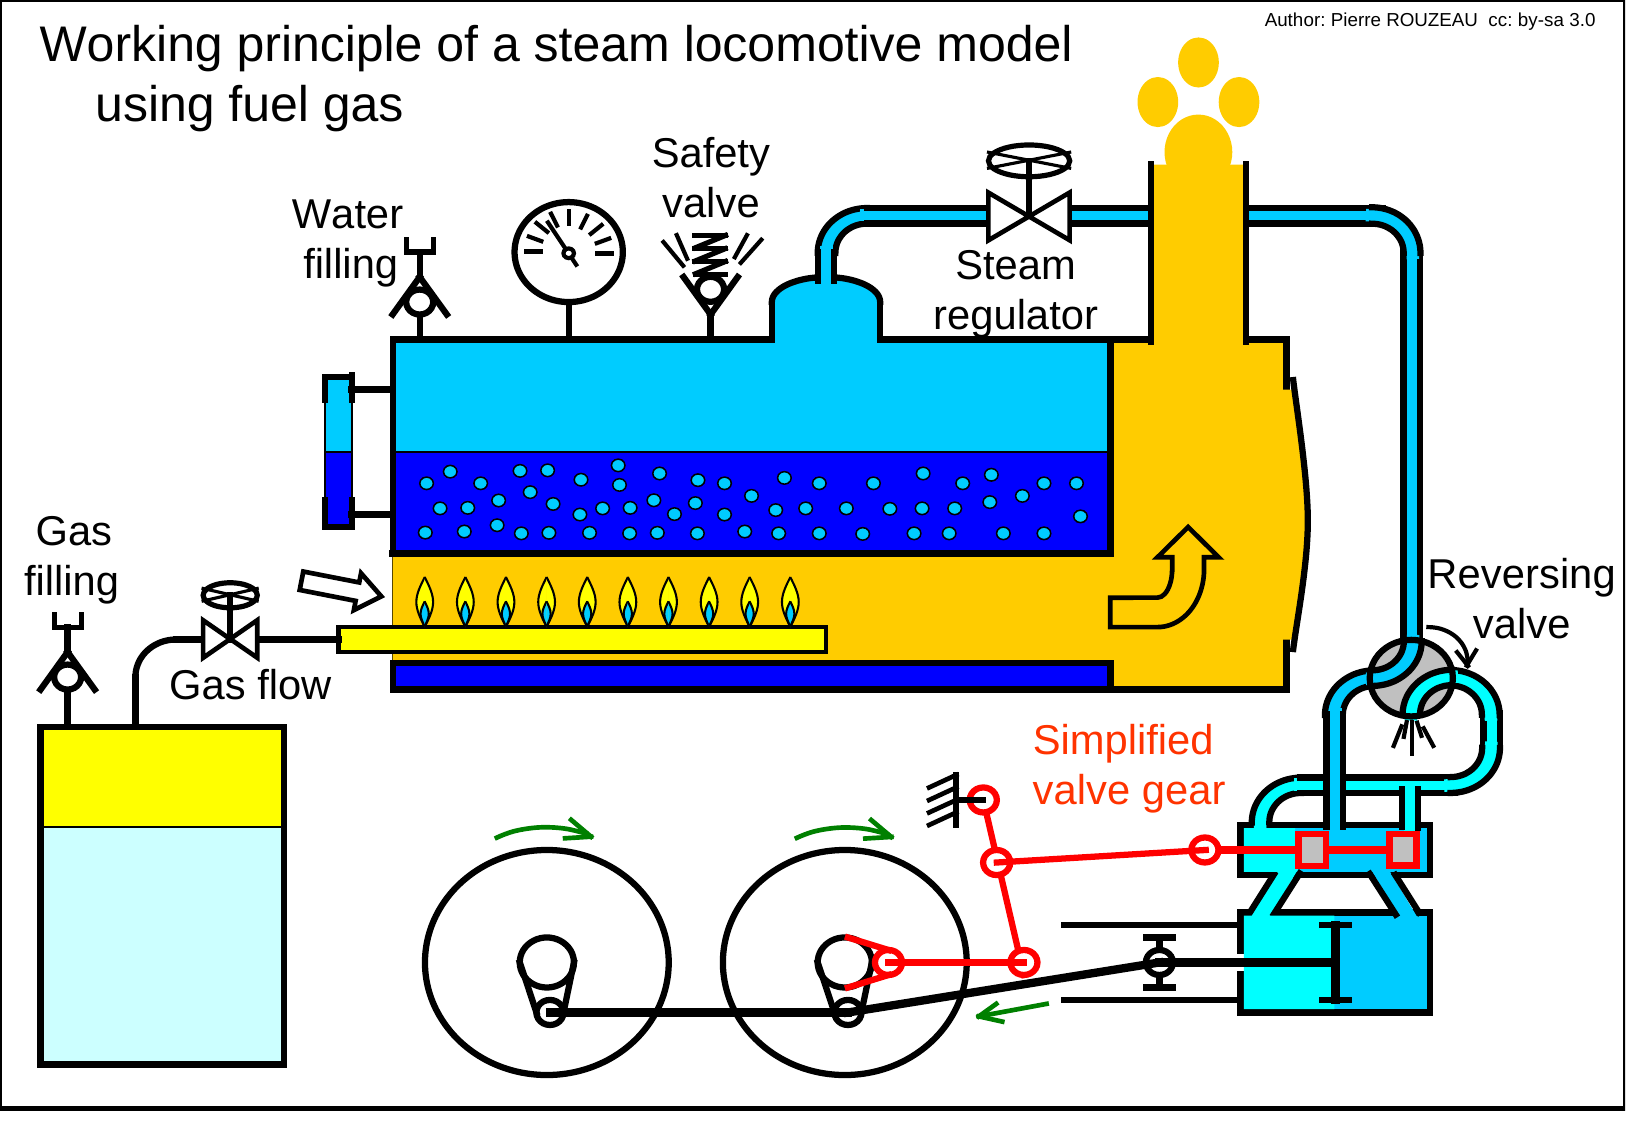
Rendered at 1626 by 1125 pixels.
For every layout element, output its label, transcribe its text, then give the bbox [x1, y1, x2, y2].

text_box [983, 849, 1010, 876]
text_box [338, 114, 1308, 686]
text_box [44, 730, 281, 1061]
text_box [207, 598, 227, 608]
text_box [1240, 824, 1431, 1013]
text_box [1010, 949, 1038, 976]
text_box Water filling [275, 184, 451, 289]
text_box [994, 163, 1026, 177]
title Working principle of a steam locomotive model using fuel gas [23, 11, 1121, 131]
text_box [722, 849, 967, 1008]
text_box Steam regulator [880, 244, 1148, 332]
text_box Simplified valve gear [974, 712, 1284, 813]
text_box Gas flow [135, 652, 366, 715]
text_box [424, 849, 669, 1076]
text_box Safety valve [609, 120, 813, 231]
text_box [738, 999, 961, 1076]
text_box [1146, 949, 1172, 960]
text_box [406, 289, 434, 315]
text_box [203, 591, 220, 599]
text_box [1042, 155, 1070, 166]
text_box [1147, 967, 1172, 976]
text_box [1424, 689, 1447, 710]
text_box Author: Pierre ROUZEAU cc: by-sa 3.0 [1221, 2, 1623, 38]
text_box [1191, 837, 1219, 863]
text_box [233, 620, 258, 652]
text_box [1178, 37, 1219, 88]
text_box [396, 277, 1107, 550]
text_box [208, 582, 252, 592]
text_box [54, 664, 82, 690]
text_box [396, 666, 1107, 686]
text_box [324, 380, 353, 524]
text_box [1032, 192, 1070, 241]
text_box [1376, 646, 1399, 666]
text_box [988, 192, 1026, 241]
text_box Gas filling [7, 495, 166, 613]
text_box [1376, 650, 1446, 711]
text_box [203, 620, 228, 652]
text_box [1032, 163, 1065, 177]
text_box [996, 144, 1063, 158]
text_box [1137, 77, 1179, 128]
text_box [233, 598, 254, 608]
text_box [988, 155, 1016, 166]
text_box [514, 202, 623, 303]
text_box [1218, 77, 1260, 128]
text_box [696, 277, 725, 302]
text_box Reversing valve [1399, 544, 1623, 650]
text_box [241, 591, 258, 599]
text_box [299, 571, 382, 611]
